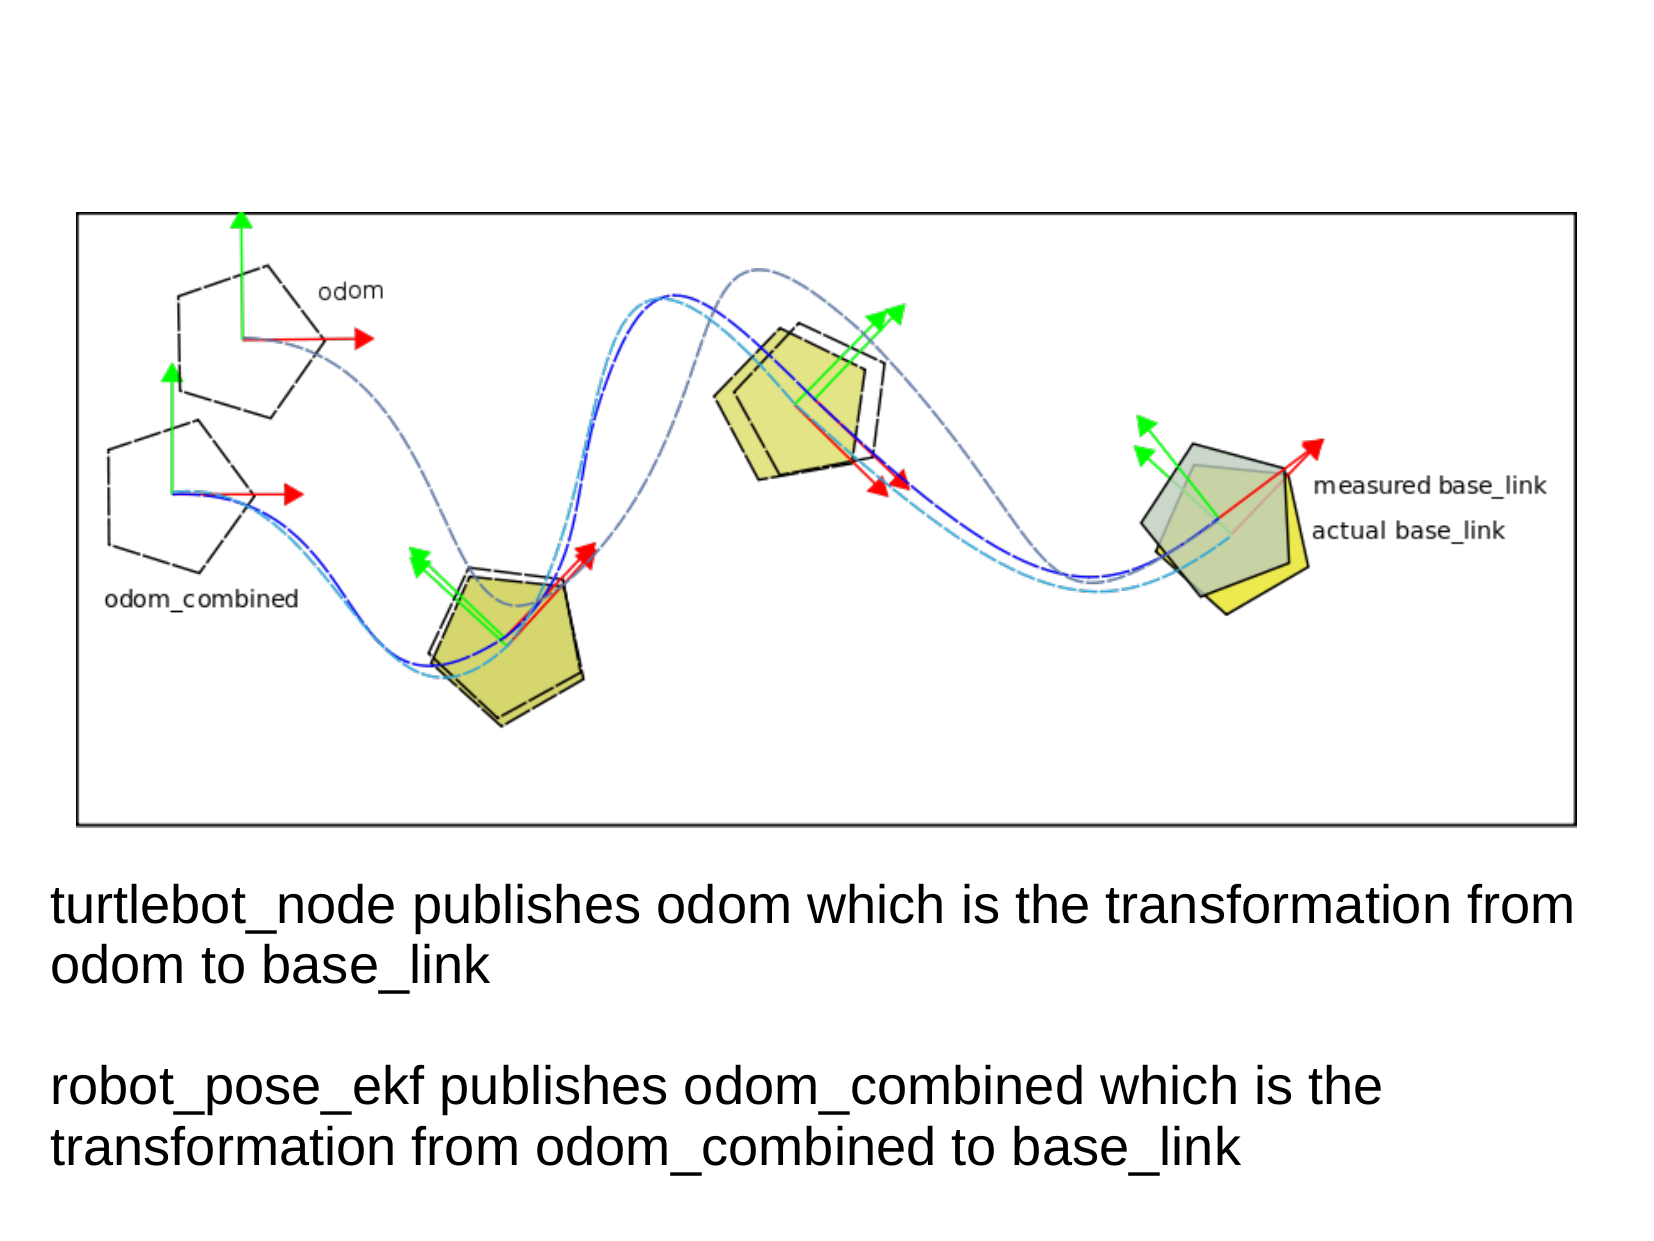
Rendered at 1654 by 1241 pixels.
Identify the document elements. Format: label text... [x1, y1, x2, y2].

text_box turtlebot_node publishes odom which is the transformation from odom to base_link robot_pose_ekf publishes odom_combined which is the transformation from odom_combined to base_link [35, 866, 1608, 1185]
picture [76, 212, 1577, 828]
